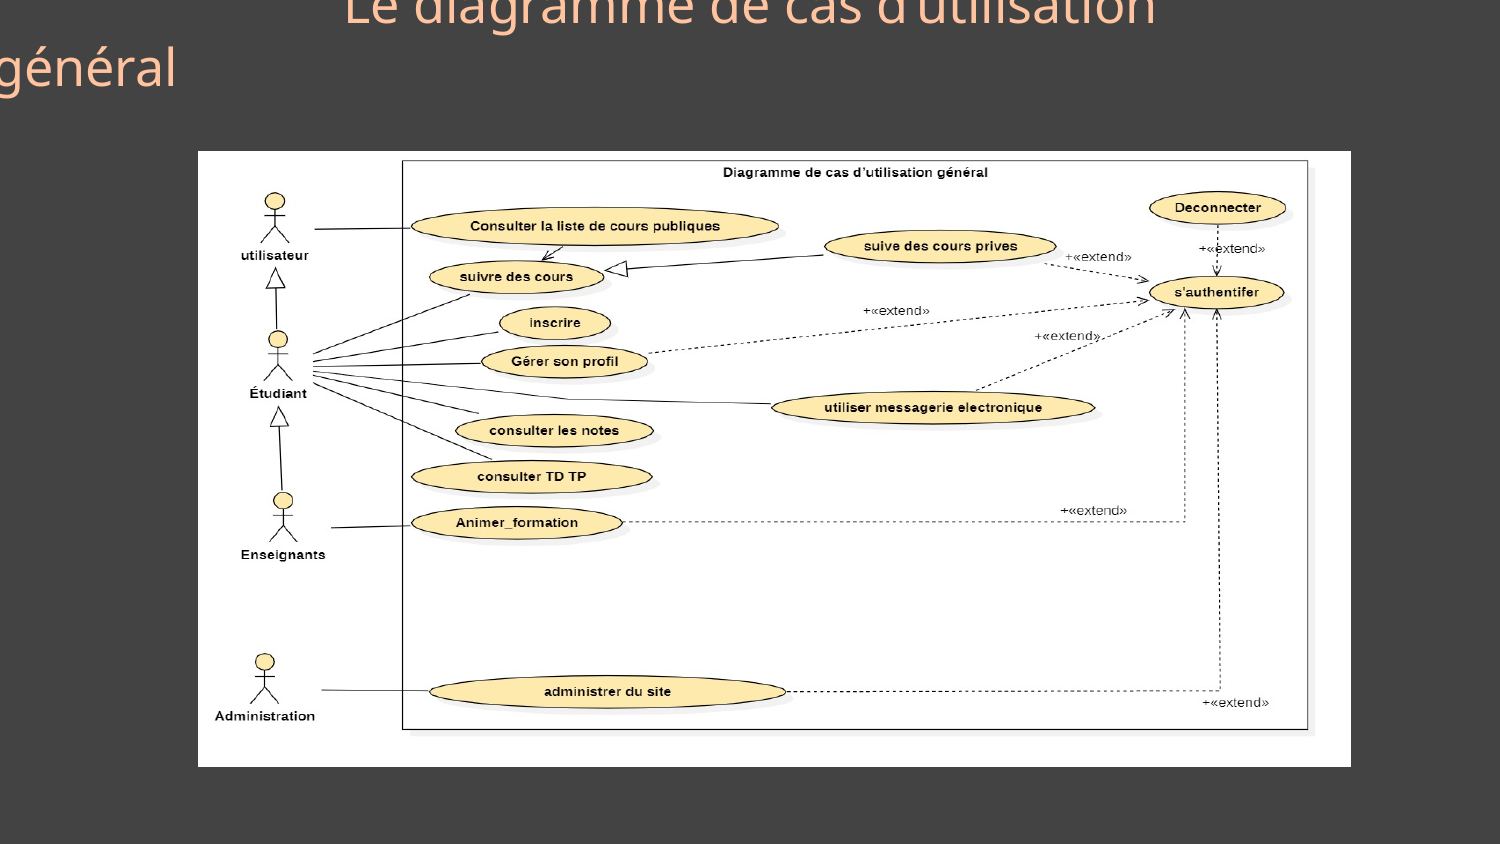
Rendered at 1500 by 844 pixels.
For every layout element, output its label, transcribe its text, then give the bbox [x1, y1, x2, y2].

picture [198, 151, 1351, 767]
title Le diagramme de cas d’utilisation général [0, 9, 1261, 97]
